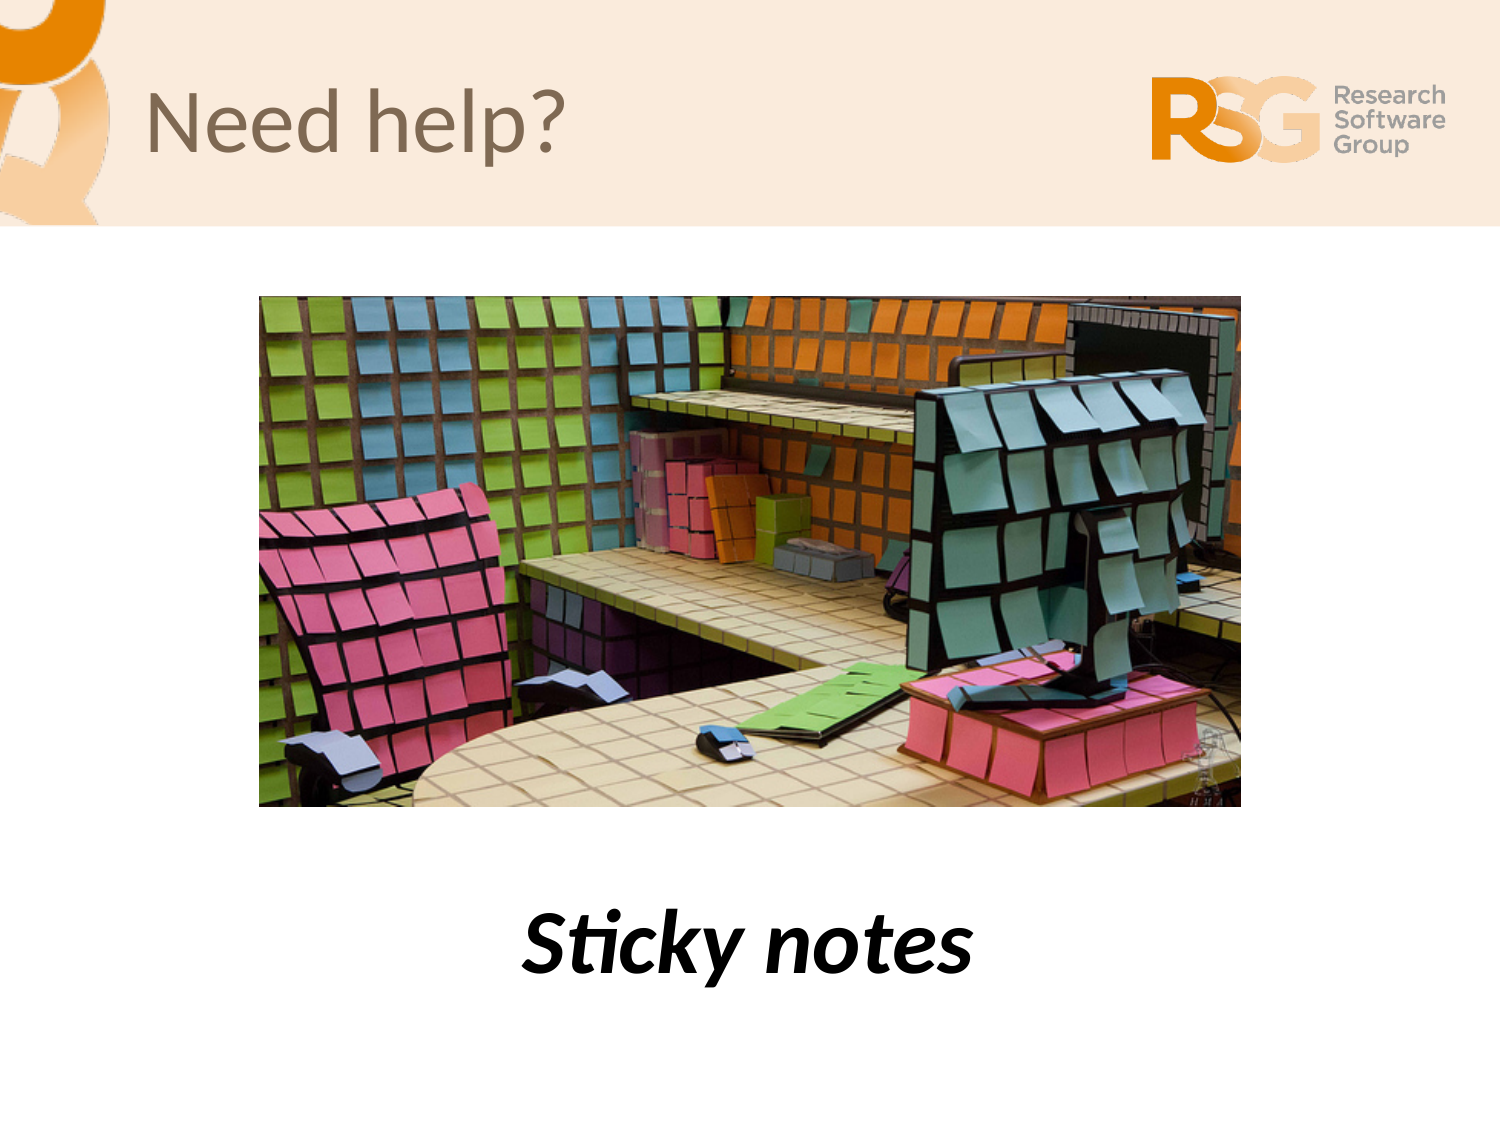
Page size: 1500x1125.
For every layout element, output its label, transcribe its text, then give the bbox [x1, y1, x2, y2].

picture [1100, 27, 1497, 212]
picture [0, 0, 113, 225]
title Need help? [129, 21, 1128, 210]
picture [259, 296, 1241, 807]
text_box Sticky notes [507, 897, 989, 1005]
